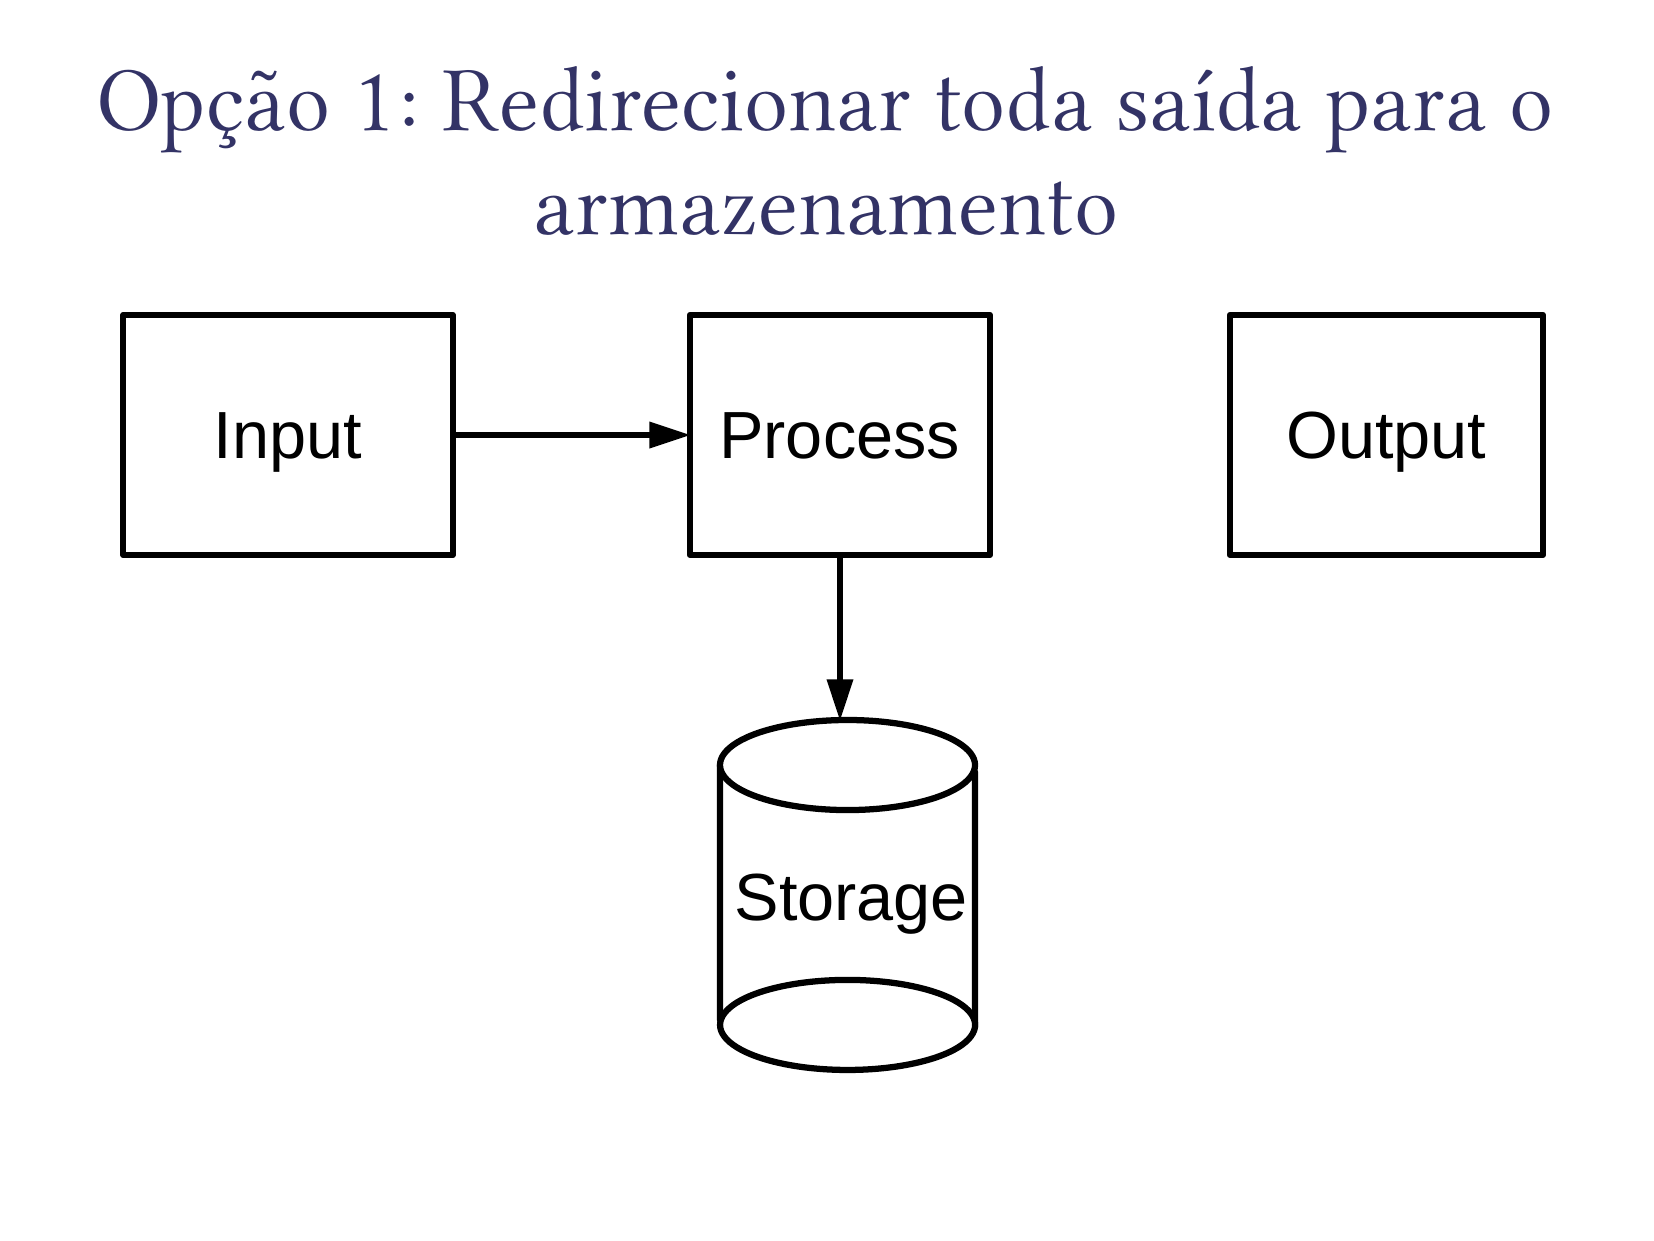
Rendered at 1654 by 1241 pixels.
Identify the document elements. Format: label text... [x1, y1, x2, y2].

text_box Output [1230, 315, 1543, 556]
text_box Input [123, 315, 453, 556]
text_box [720, 943, 976, 1070]
text_box Process [690, 315, 991, 556]
title Opção 1: Redirecionar toda saída para o armazenamento [82, 47, 1571, 259]
text_box Storage [720, 852, 1006, 943]
text_box [720, 720, 976, 852]
